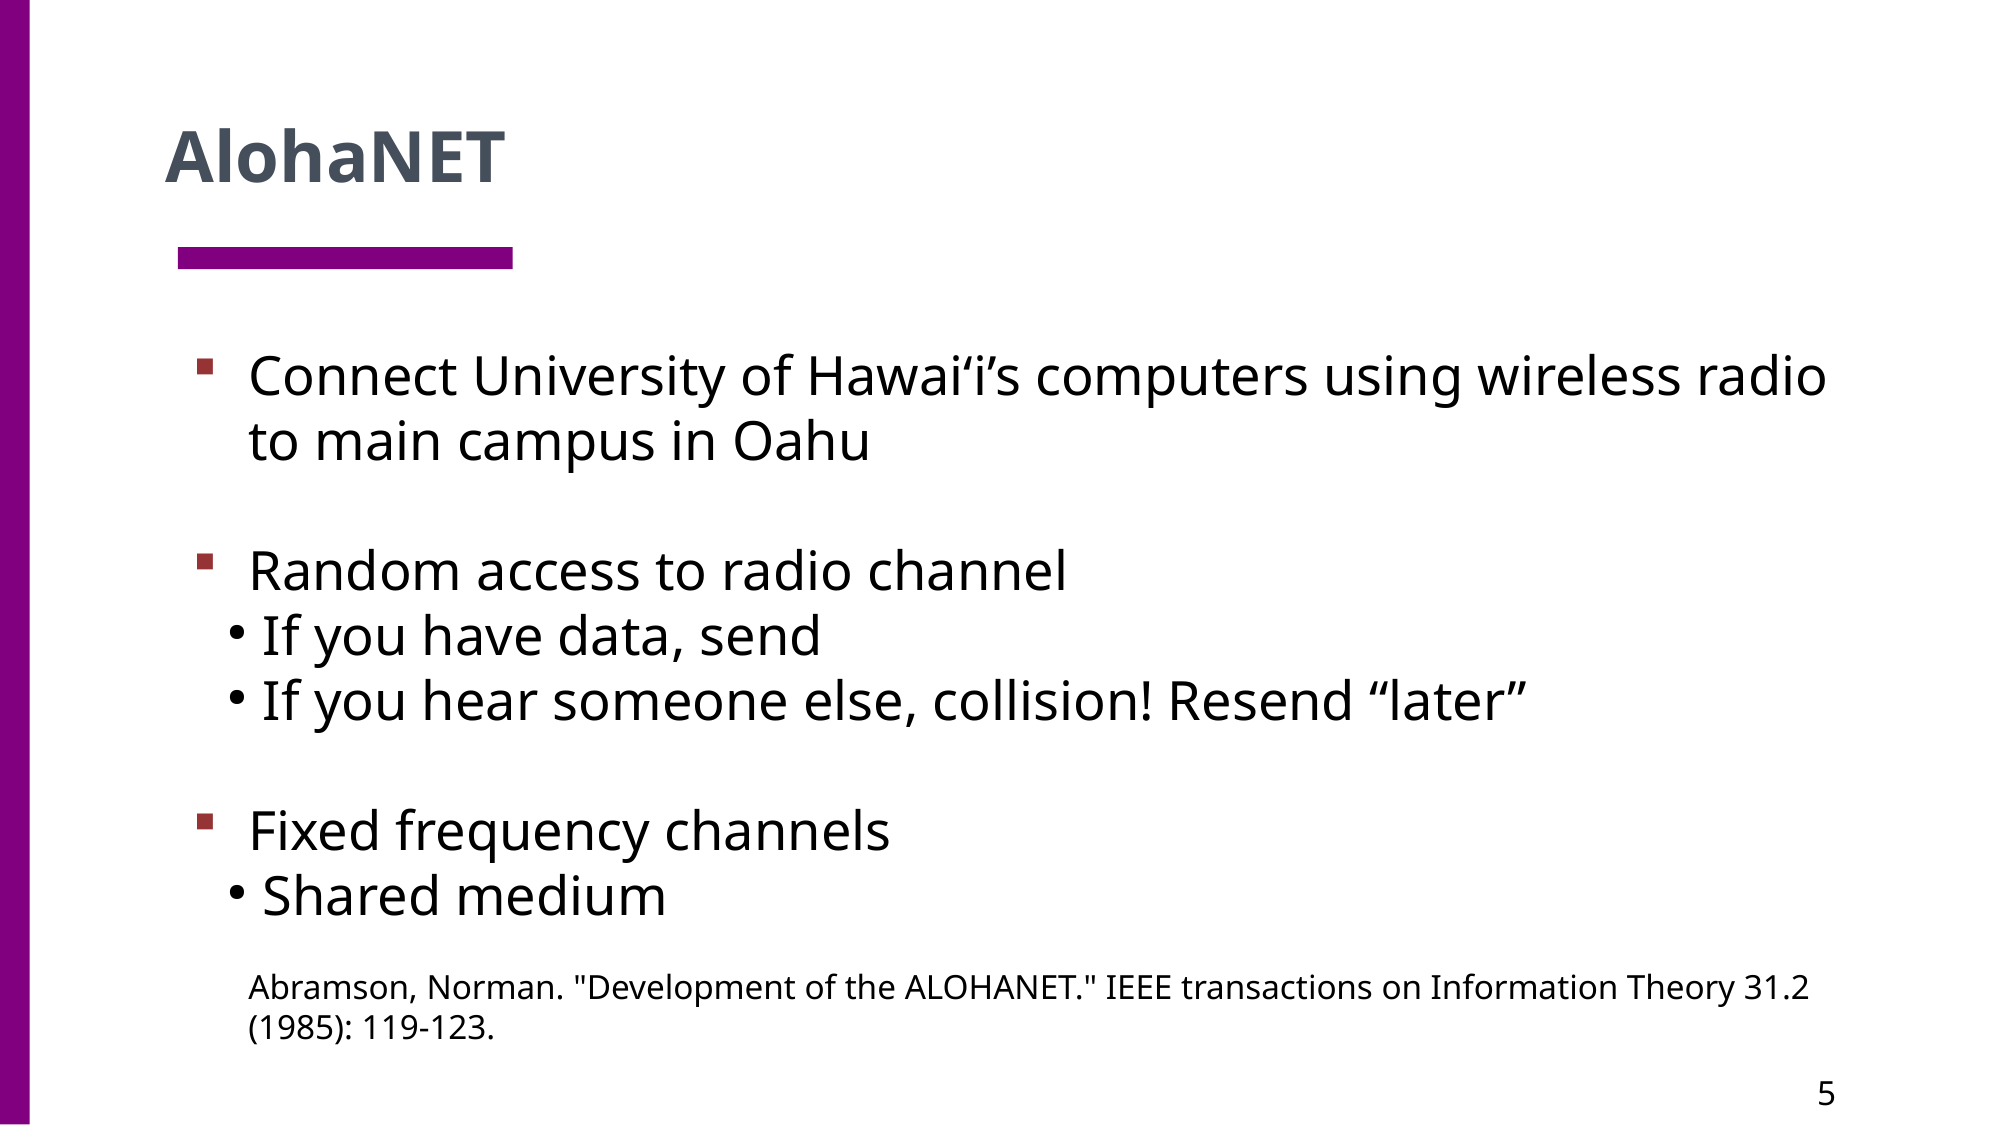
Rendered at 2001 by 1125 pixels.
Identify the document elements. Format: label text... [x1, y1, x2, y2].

text_box AlohaNET [151, 0, 1849, 212]
text_box Connect University of Hawaiʻi’s computers using wireless radio to main campus in Oahu Random access to radio channel If you have data, send If you hear someone else, collision! Resend “later” Fixed frequency channels Shared medium Abramson, Norman. "Development of the ALOHANET." IEEE transactions on Information Theory 31.2 (1985): 119-123. [177, 326, 1875, 1050]
